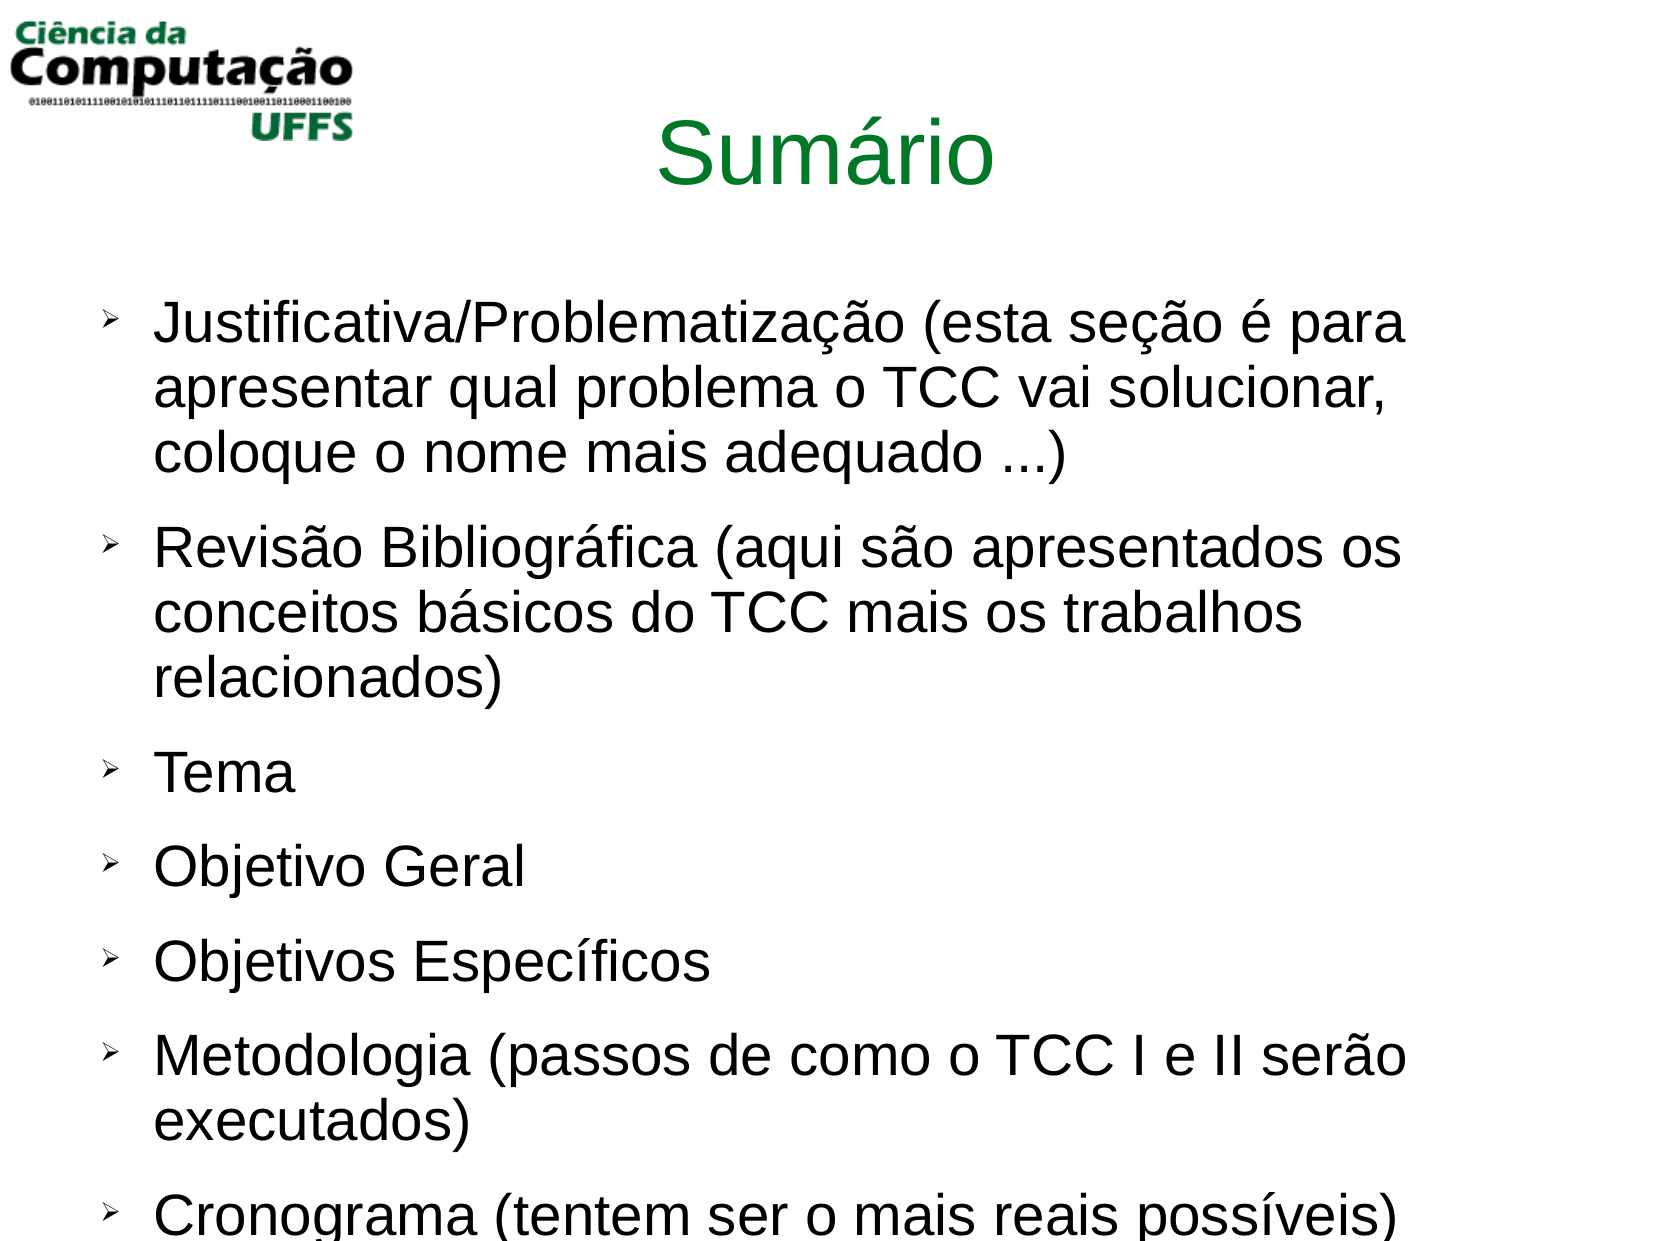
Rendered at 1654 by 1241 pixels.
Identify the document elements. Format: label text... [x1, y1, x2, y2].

list Justificativa/Problematização (esta seção é para apresentar qual problema o TCC vai solucionar, coloque o nome mais adequado ...) Revisão Bibliográfica (aqui são apresentados os conceitos básicos do TCC mais os trabalhos relacionados) Tema Objetivo Geral Objetivos Específicos Metodologia (passos de como o TCC I e II serão executados) Cronograma (tentem ser o mais reais possíveis) [82, 290, 1571, 1010]
picture [9, 0, 356, 141]
title Sumário [82, 49, 1571, 257]
